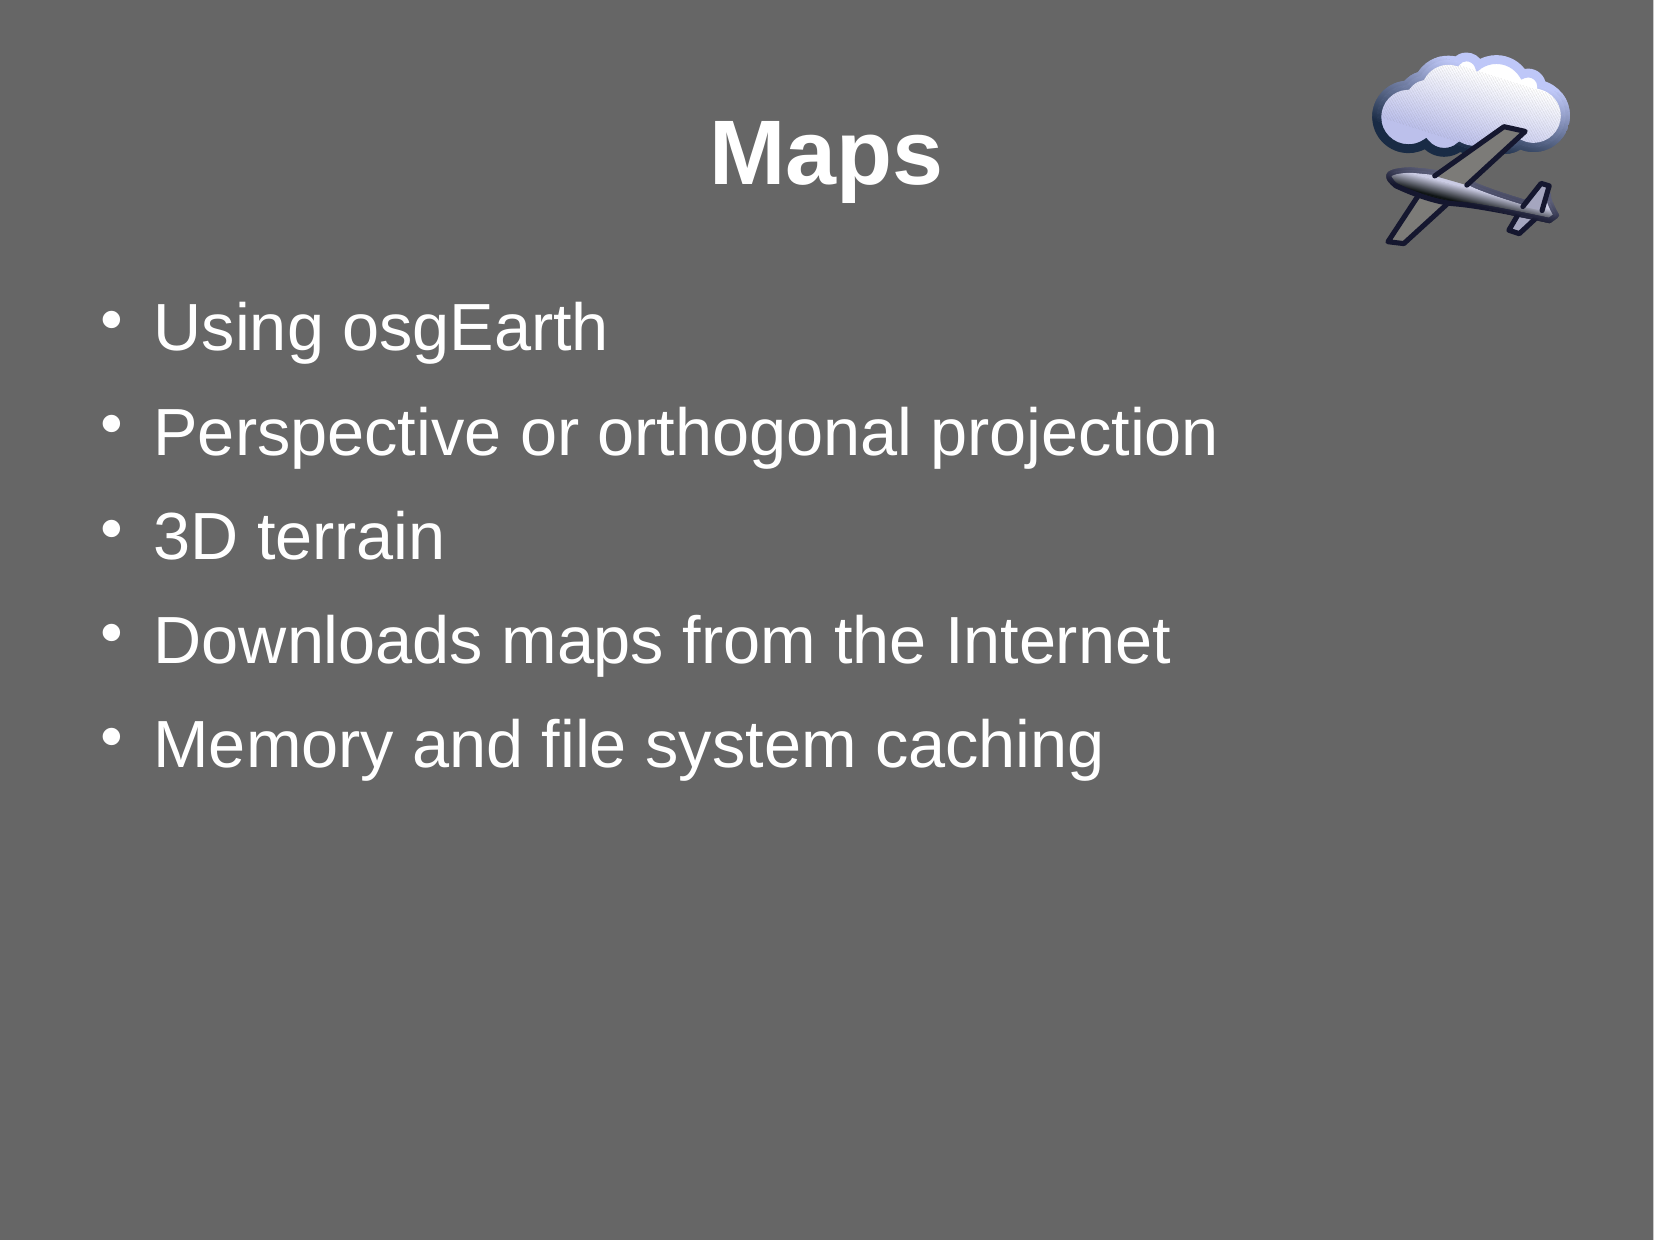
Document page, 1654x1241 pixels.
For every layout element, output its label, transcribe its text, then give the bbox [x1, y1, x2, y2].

list Using osgEarth Perspective or orthogonal projection 3D terrain Downloads maps from the Internet Memory and file system caching [82, 290, 1538, 1010]
title Maps [82, 49, 1571, 257]
